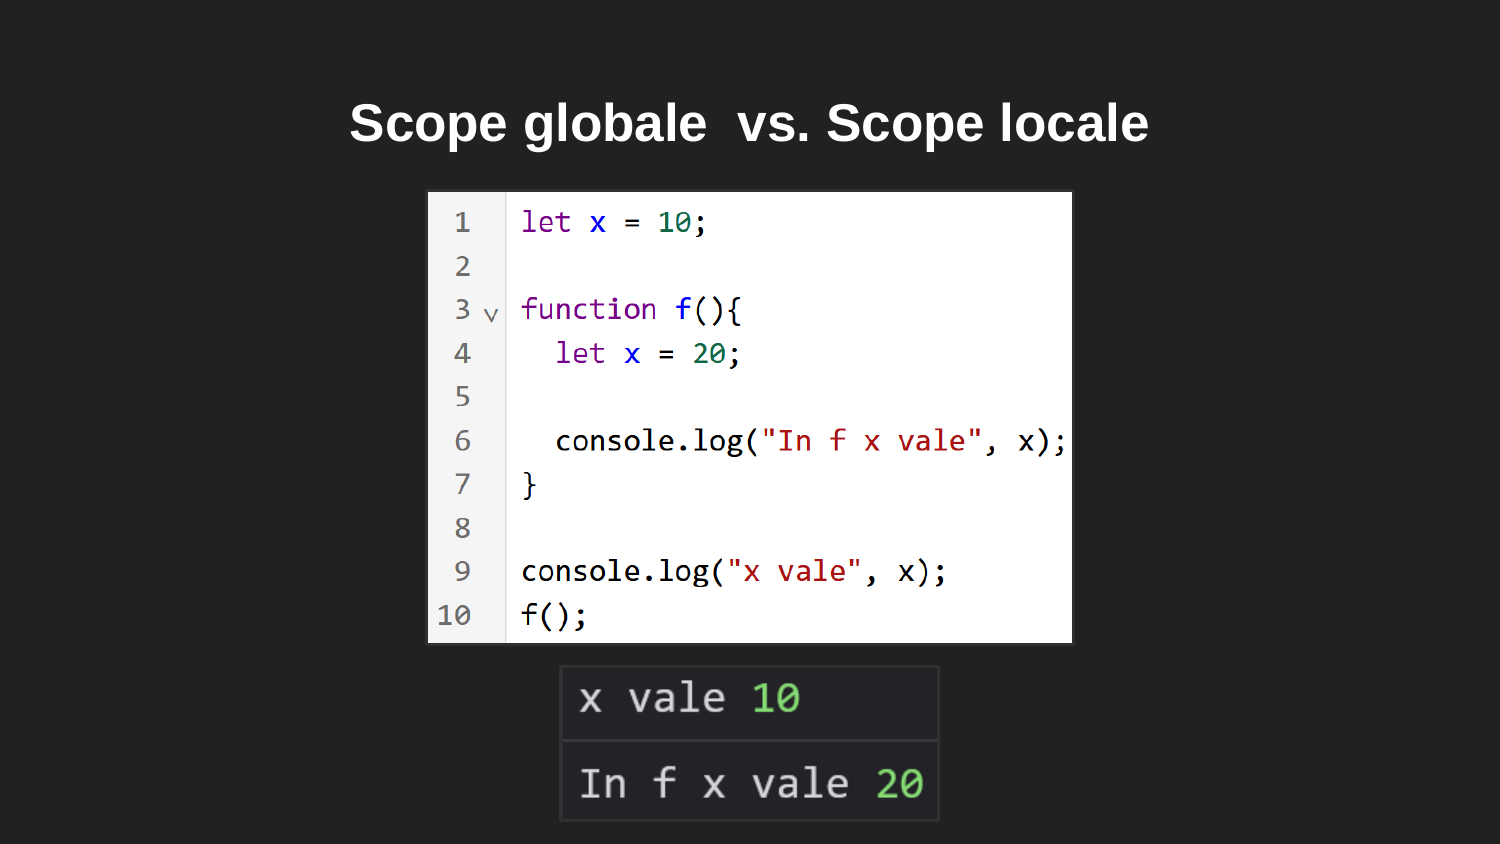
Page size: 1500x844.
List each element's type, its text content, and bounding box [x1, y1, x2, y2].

picture [562, 667, 938, 819]
title Scope globale vs. Scope locale [51, 72, 1449, 167]
picture [427, 191, 1073, 643]
